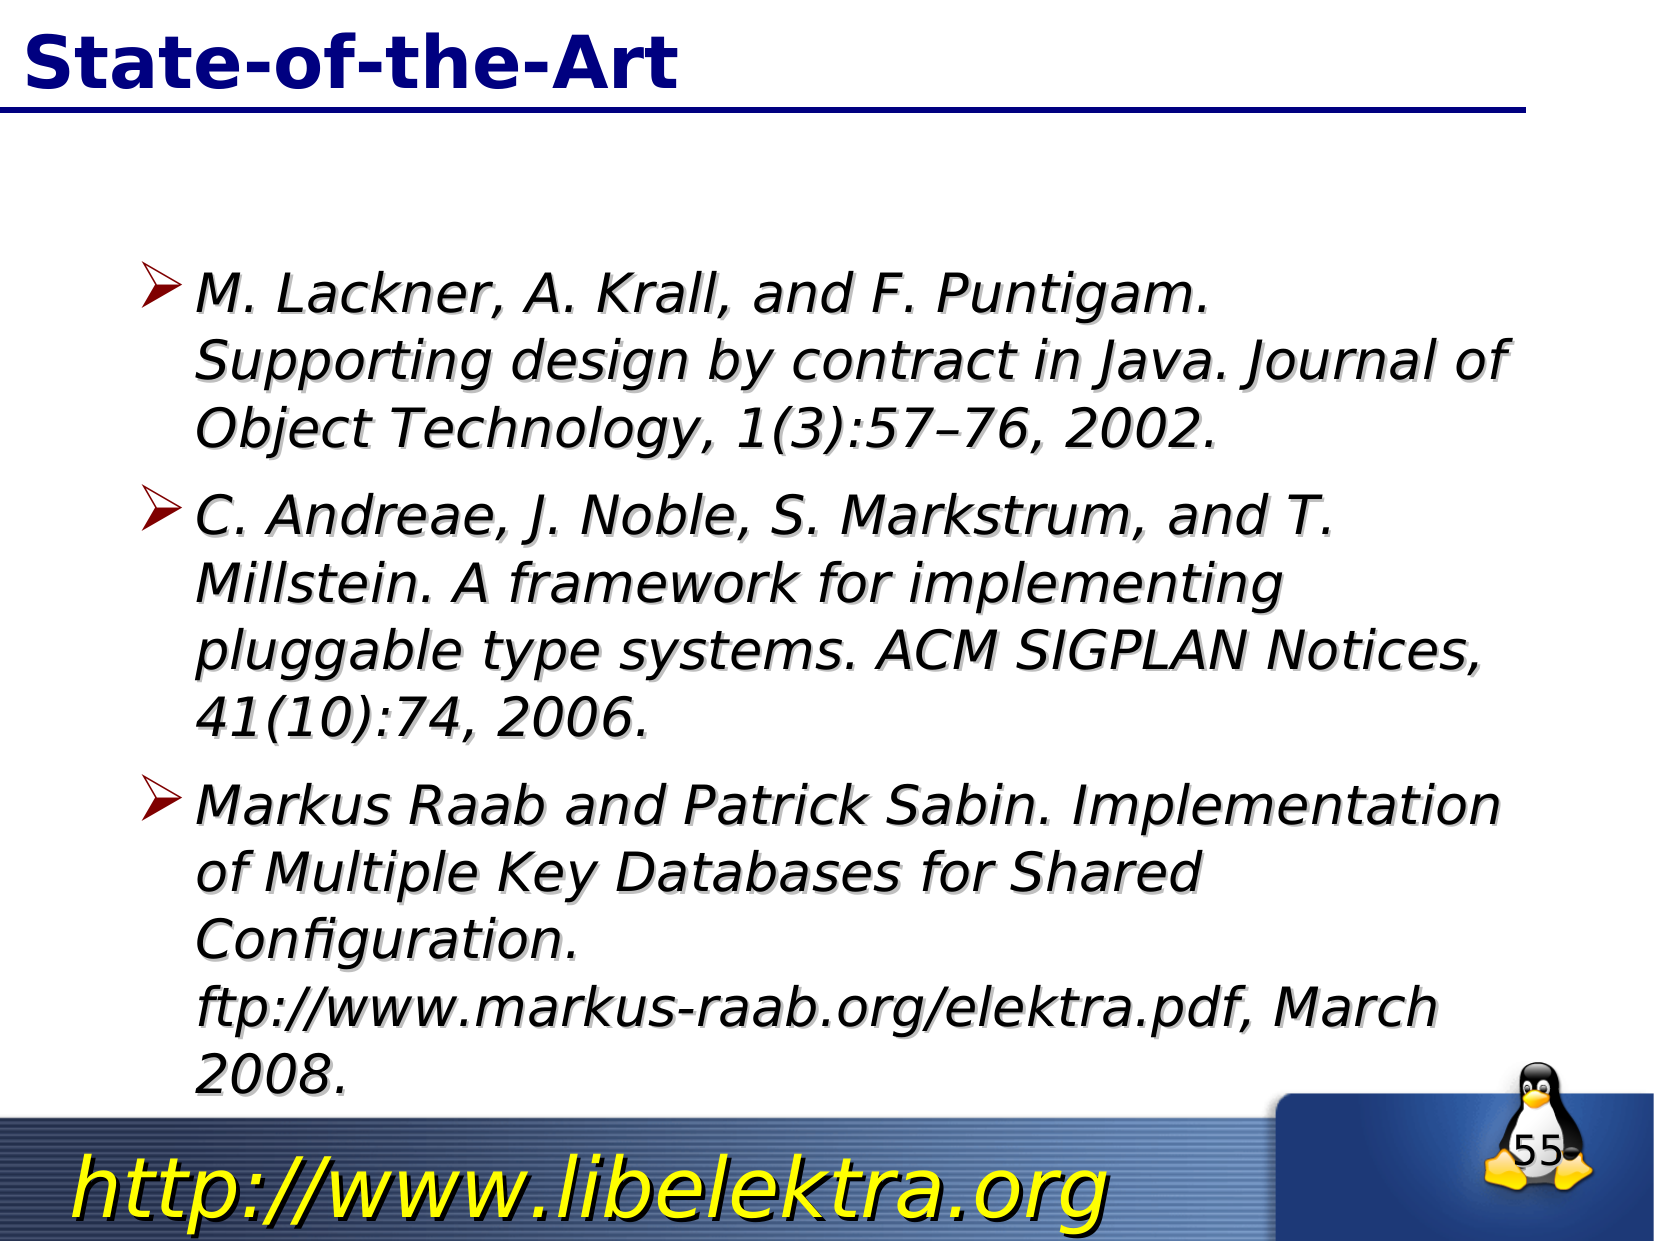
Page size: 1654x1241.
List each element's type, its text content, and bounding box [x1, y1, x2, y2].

text_box <Nummer> [1312, 1122, 1565, 1178]
list M. Lackner, A. Krall, and F. Puntigam. Supporting design by contract in Java. Journal of Object Technology, 1(3):57–76, 2002. C. Andreae, J. Noble, S. Markstrum, and T. Millstein. A framework for implementing pluggable type systems. ACM SIGPLAN Notices, 41(10):74, 2006. Markus Raab and Patrick Sabin. Implementation of Multiple Key Databases for Shared Conﬁguration. ftp://www.markus-raab.org/elektra.pdf, March 2008. [121, 250, 1534, 1116]
picture [0, 1061, 1654, 1241]
text_box State-of-the-Art [22, 14, 1611, 111]
